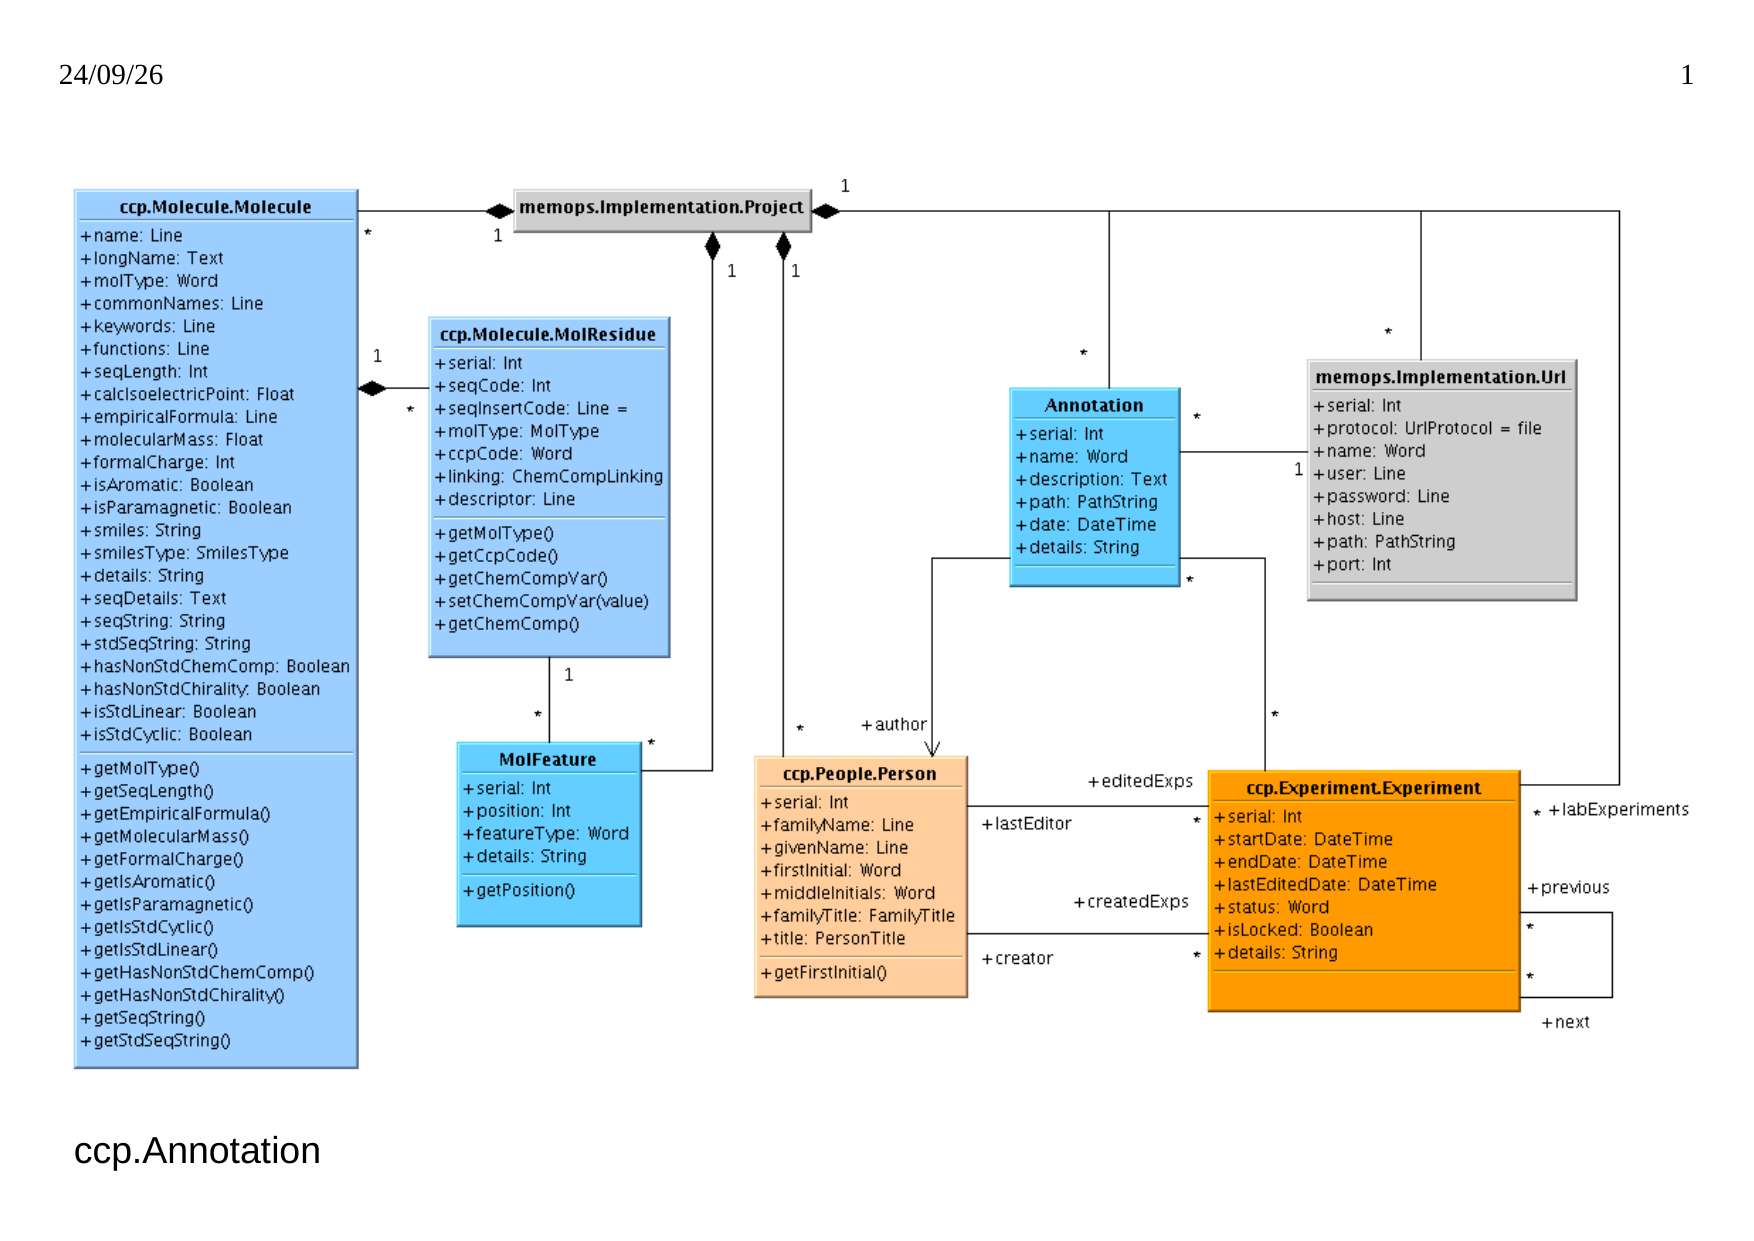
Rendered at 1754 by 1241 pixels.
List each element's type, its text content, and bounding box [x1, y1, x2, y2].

picture [67, 168, 1704, 1082]
text_box ccp.Annotation [59, 1122, 292, 1184]
